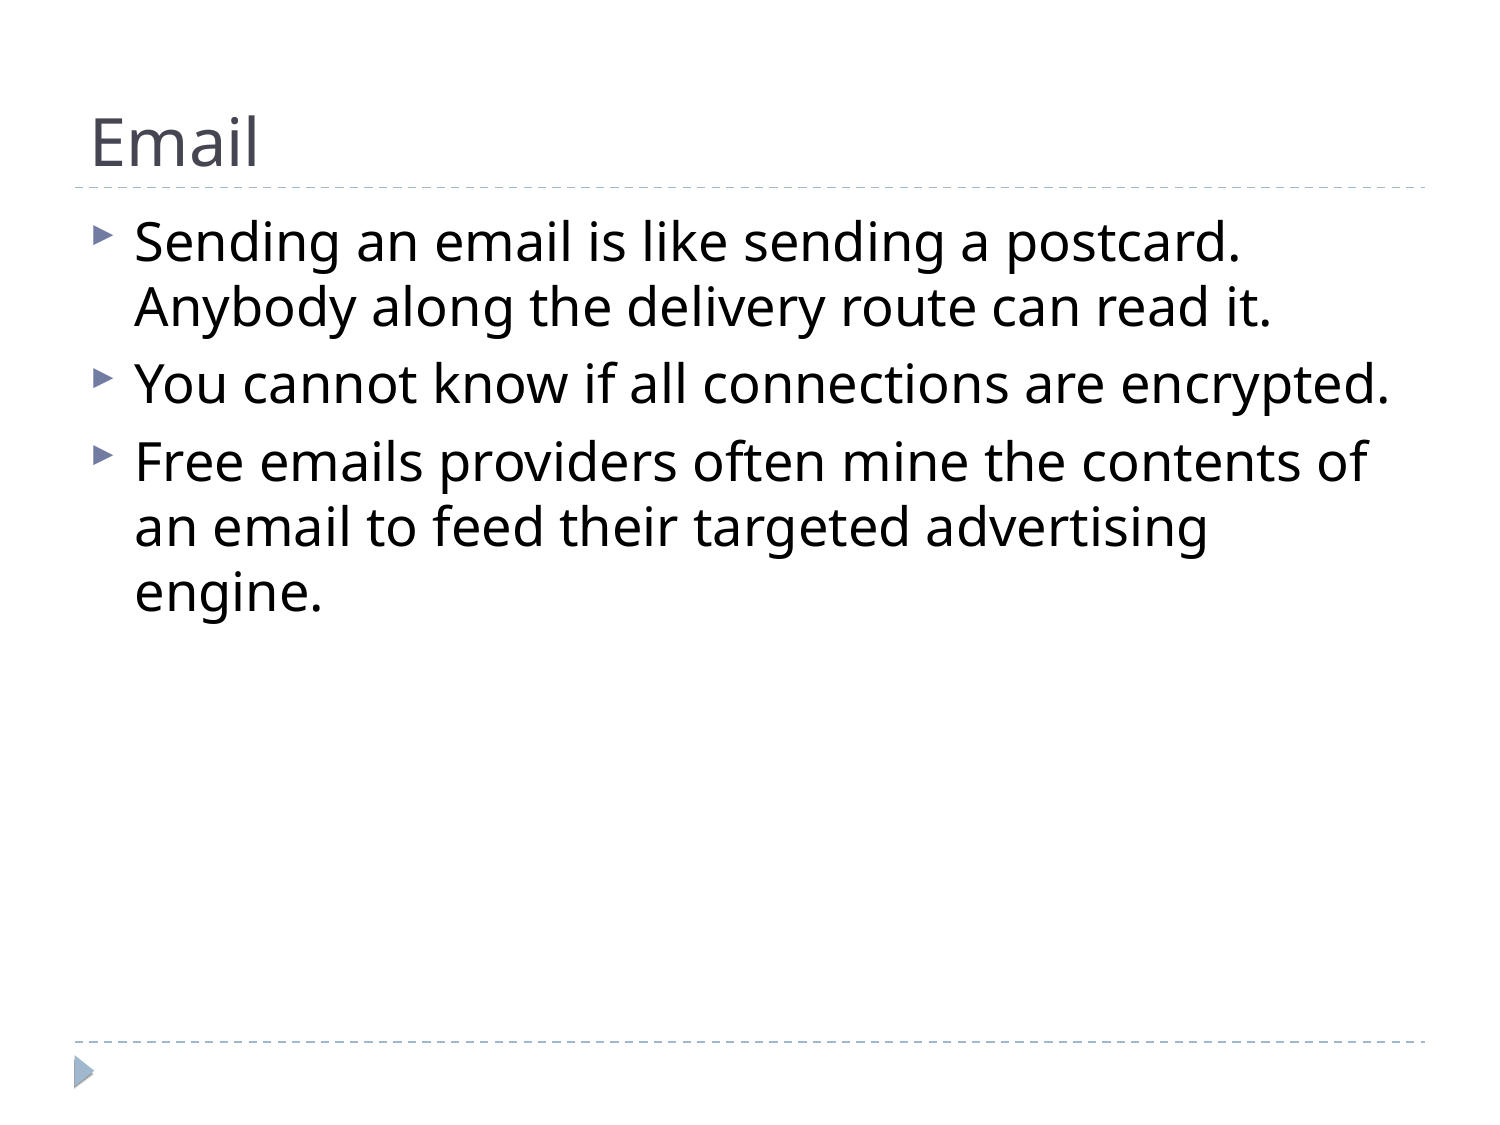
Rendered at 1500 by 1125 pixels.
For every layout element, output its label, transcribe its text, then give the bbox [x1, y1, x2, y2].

list Sending an email is like sending a postcard. Anybody along the delivery route can read it. You cannot know if all connections are encrypted. Free emails providers often mine the contents of an email to feed their targeted advertising engine. [75, 200, 1425, 1010]
title Email [75, 24, 1425, 188]
